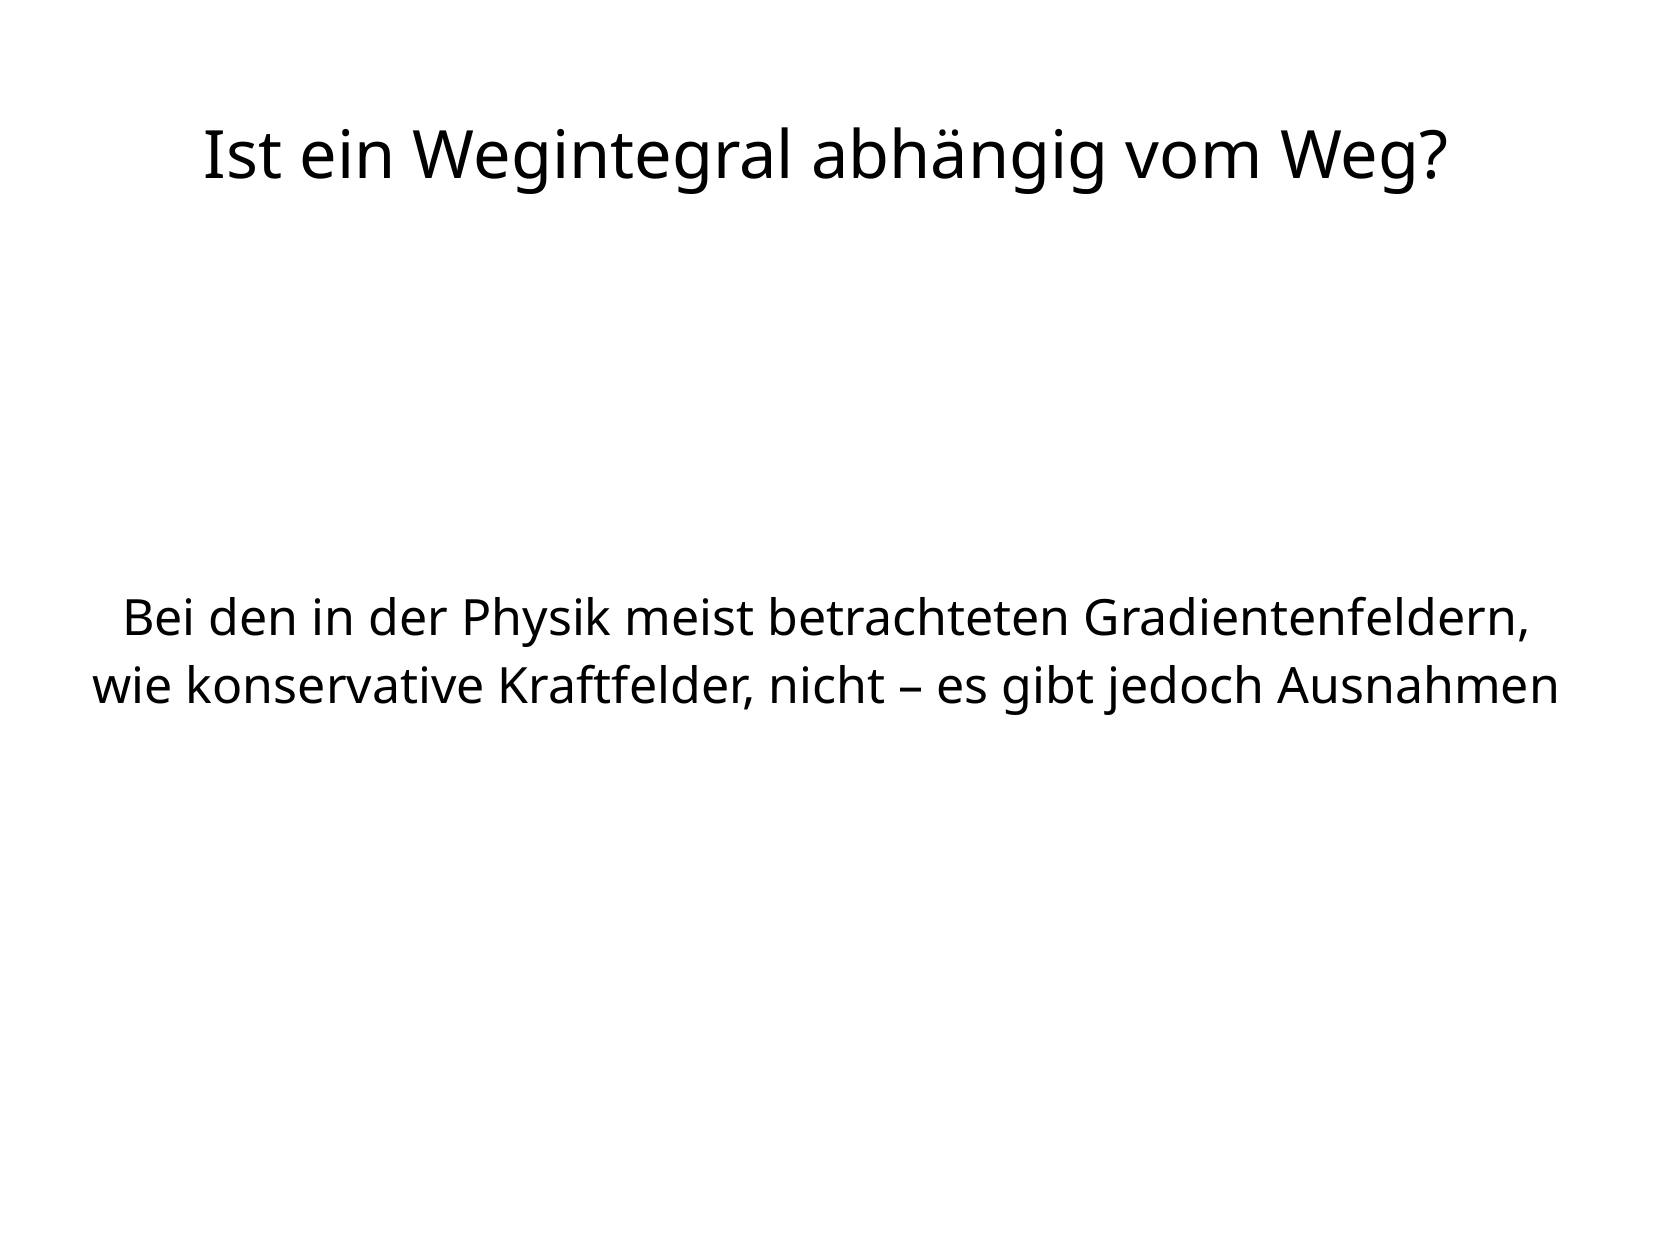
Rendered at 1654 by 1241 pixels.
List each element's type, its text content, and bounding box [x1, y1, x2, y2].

title Ist ein Wegintegral abhängig vom Weg? [82, 49, 1571, 257]
subtitle Bei den in der Physik meist betrachteten Gradientenfeldern, wie konservative Kraftfelder, nicht – es gibt jedoch Ausnahmen [82, 290, 1571, 1010]
